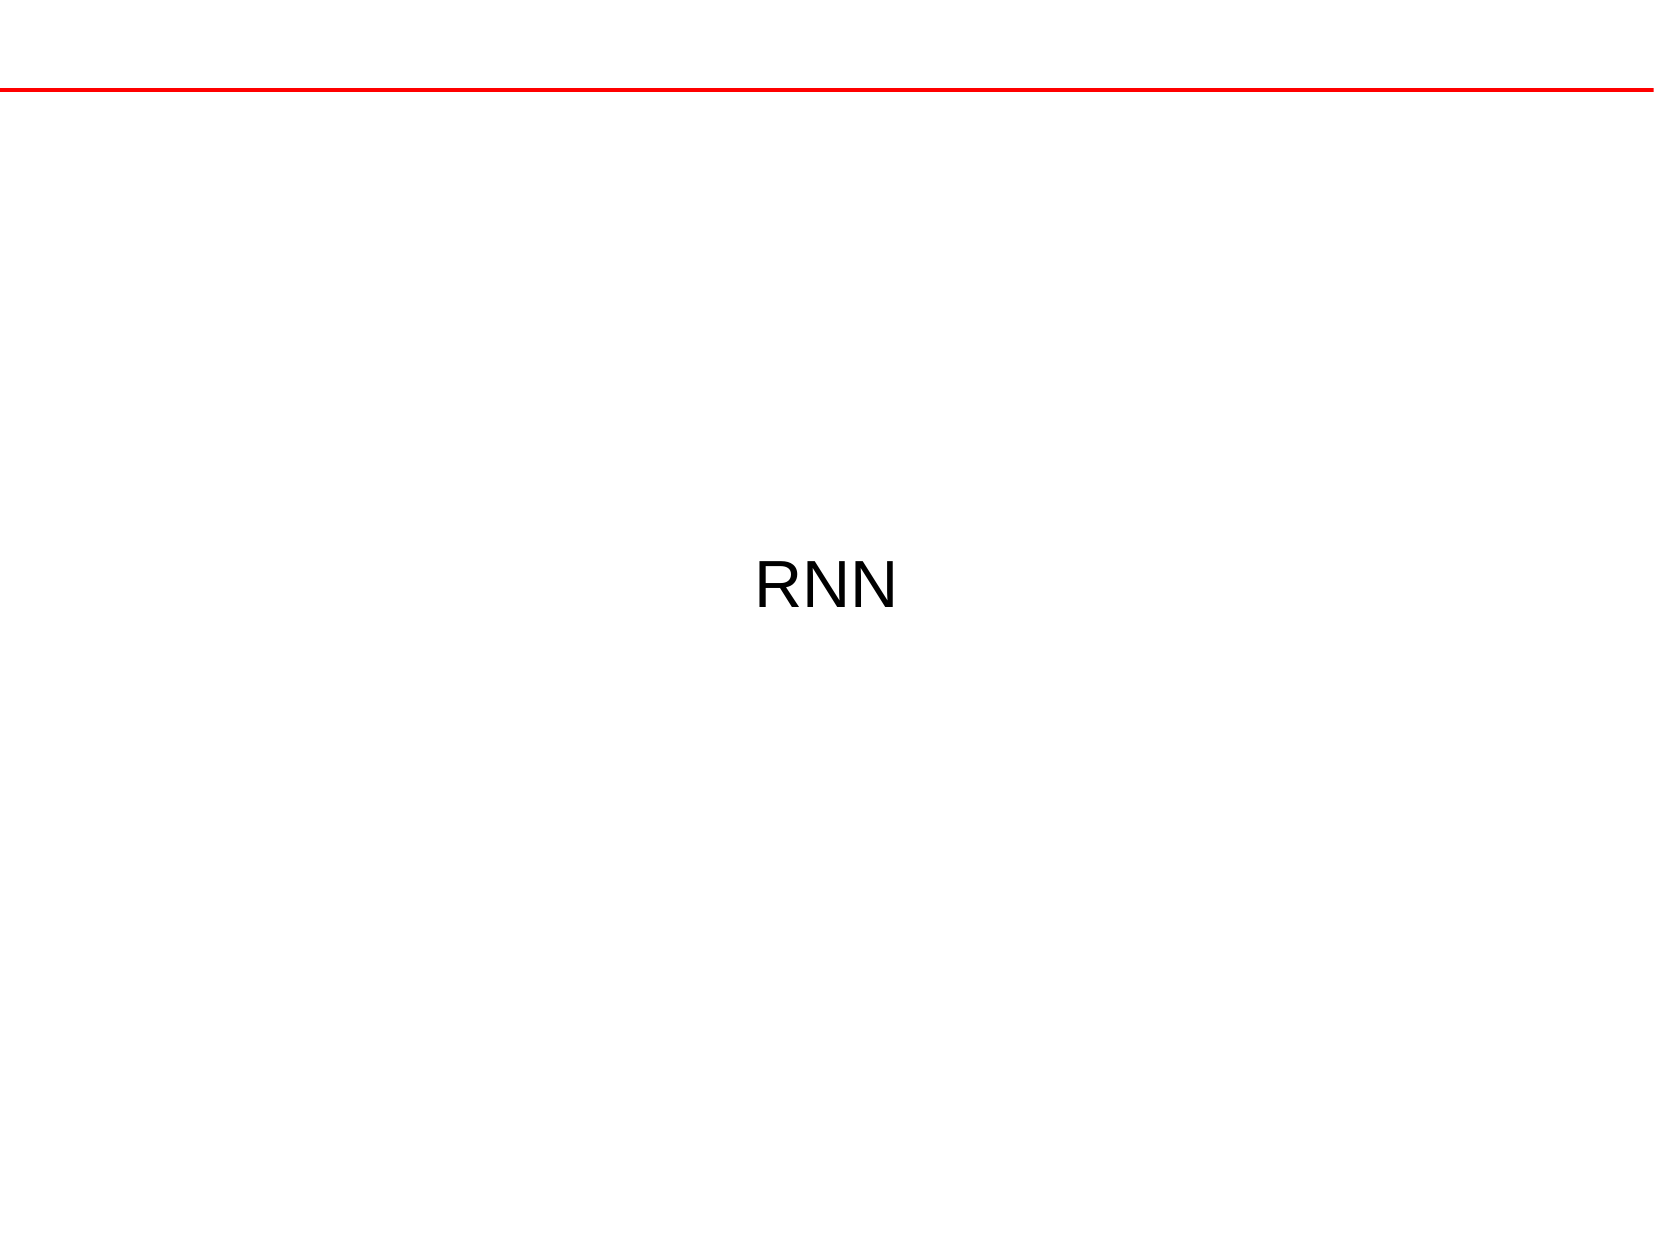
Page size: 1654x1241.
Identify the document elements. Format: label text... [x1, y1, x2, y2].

subtitle RNN [82, 225, 1571, 945]
